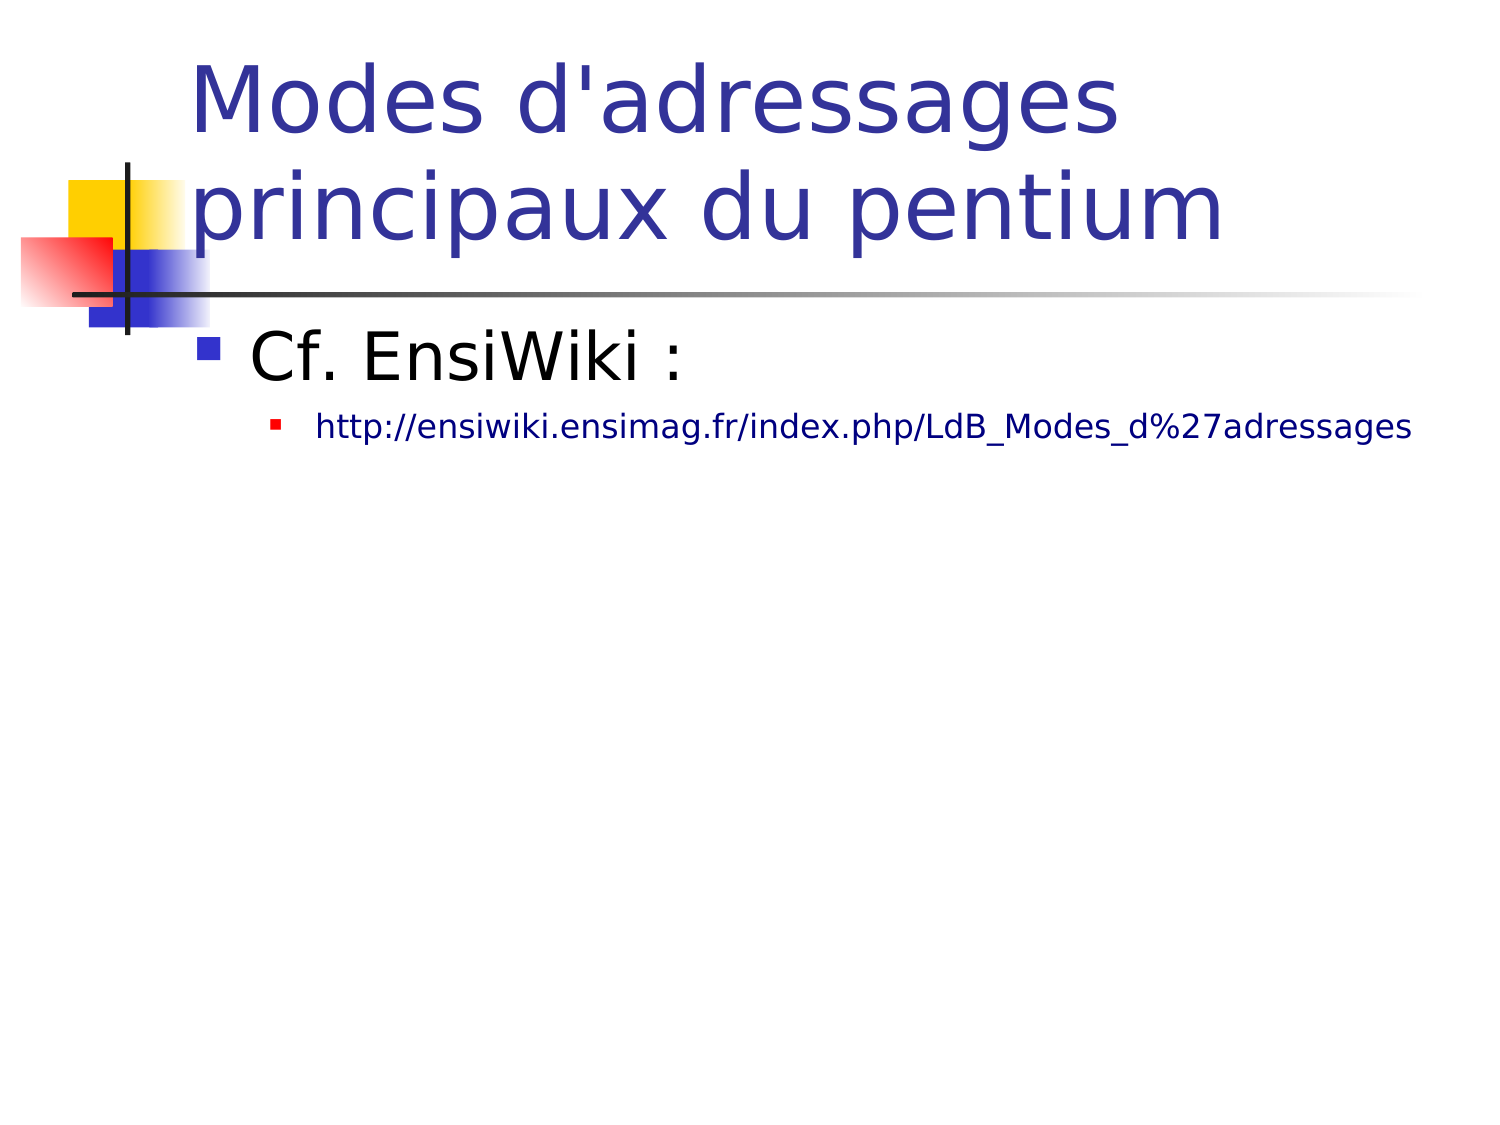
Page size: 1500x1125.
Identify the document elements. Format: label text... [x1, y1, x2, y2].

title Modes d'adressages principaux du pentium [188, 35, 1467, 275]
list Cf. EnsiWiki : http://ensiwiki.ensimag.fr/index.php/LdB_Modes_d%27adressages [193, 330, 1469, 1006]
